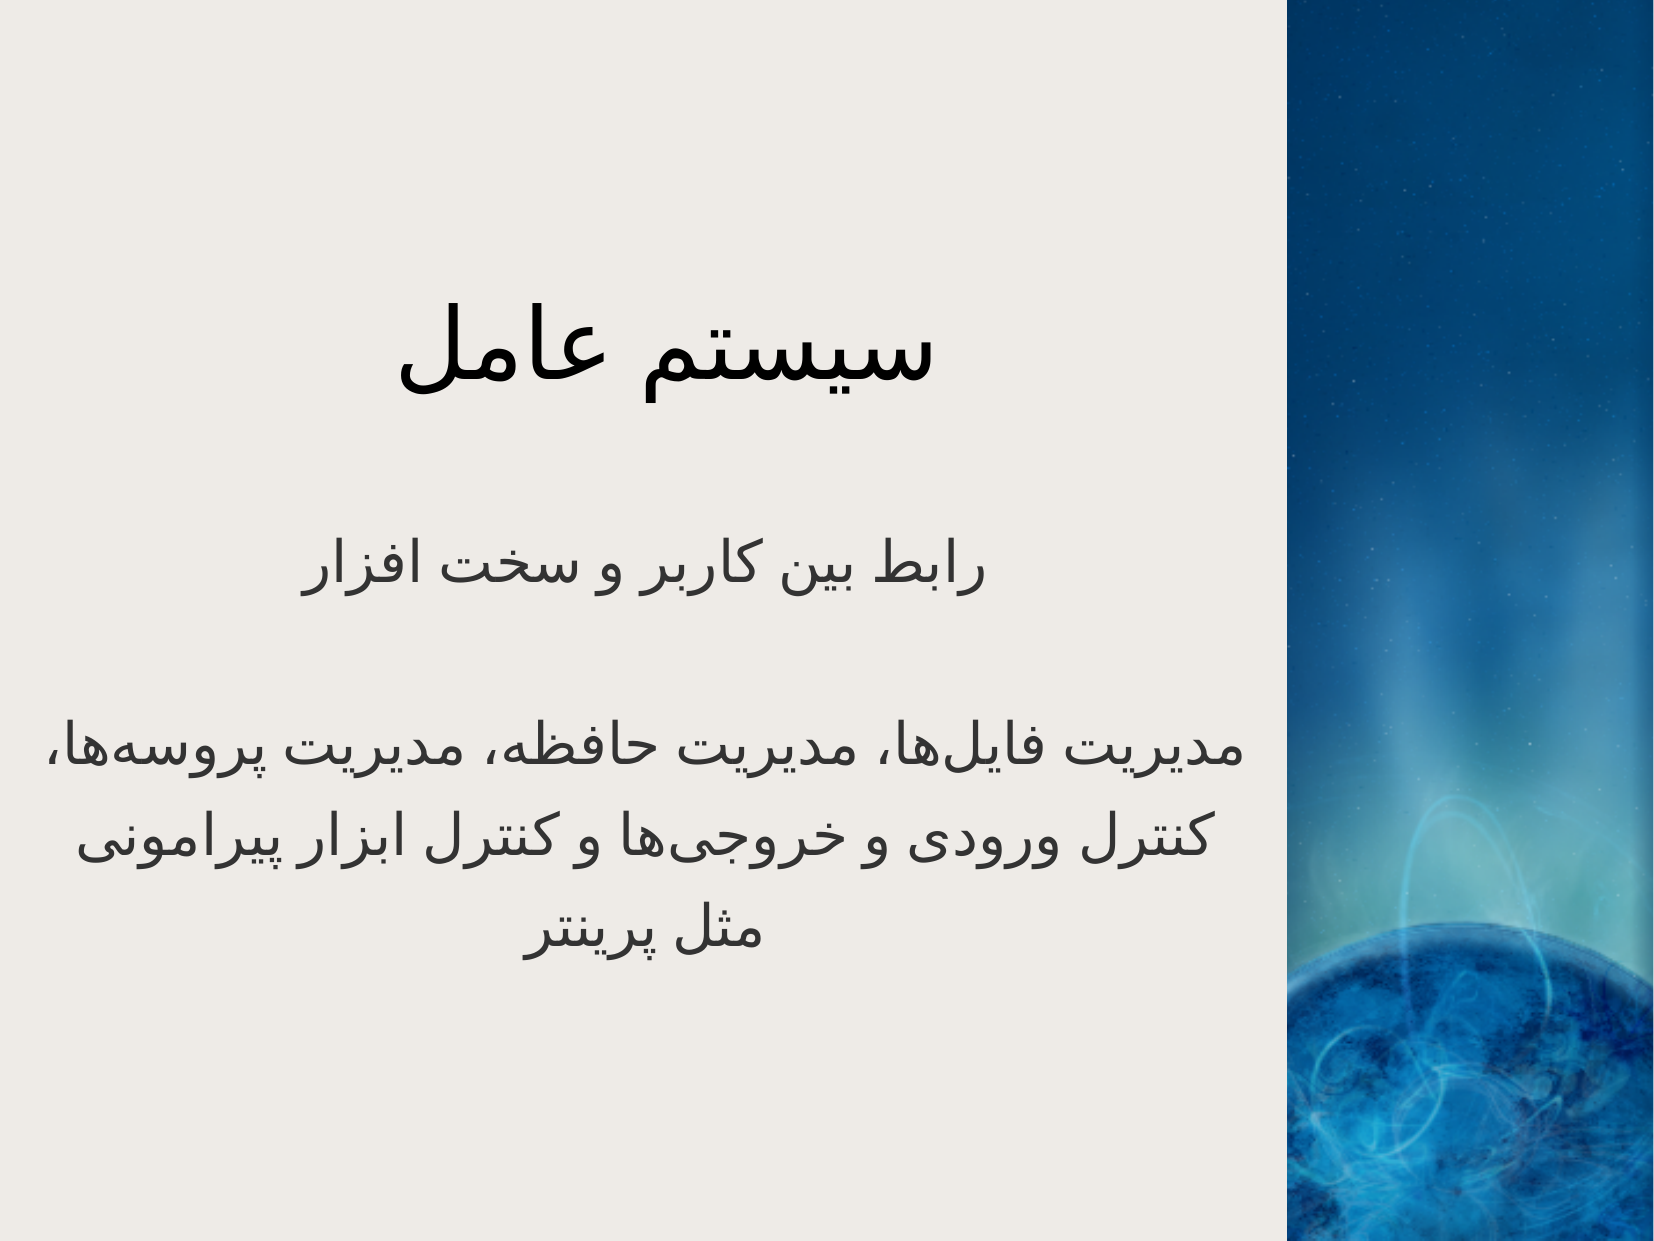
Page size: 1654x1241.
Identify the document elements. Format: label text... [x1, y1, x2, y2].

picture [0, 0, 1654, 1241]
title سیستم عامل [47, 236, 1287, 444]
title رابط بین کاربر و سخت افزار مدیریت فایل‌ها، مدیریت حافظه، مدیریت پروسه‌ها، کنترل ورودی و خروجی‌ها و کنترل ابزار پیرامونی مثل پرینتر [34, 508, 1257, 964]
